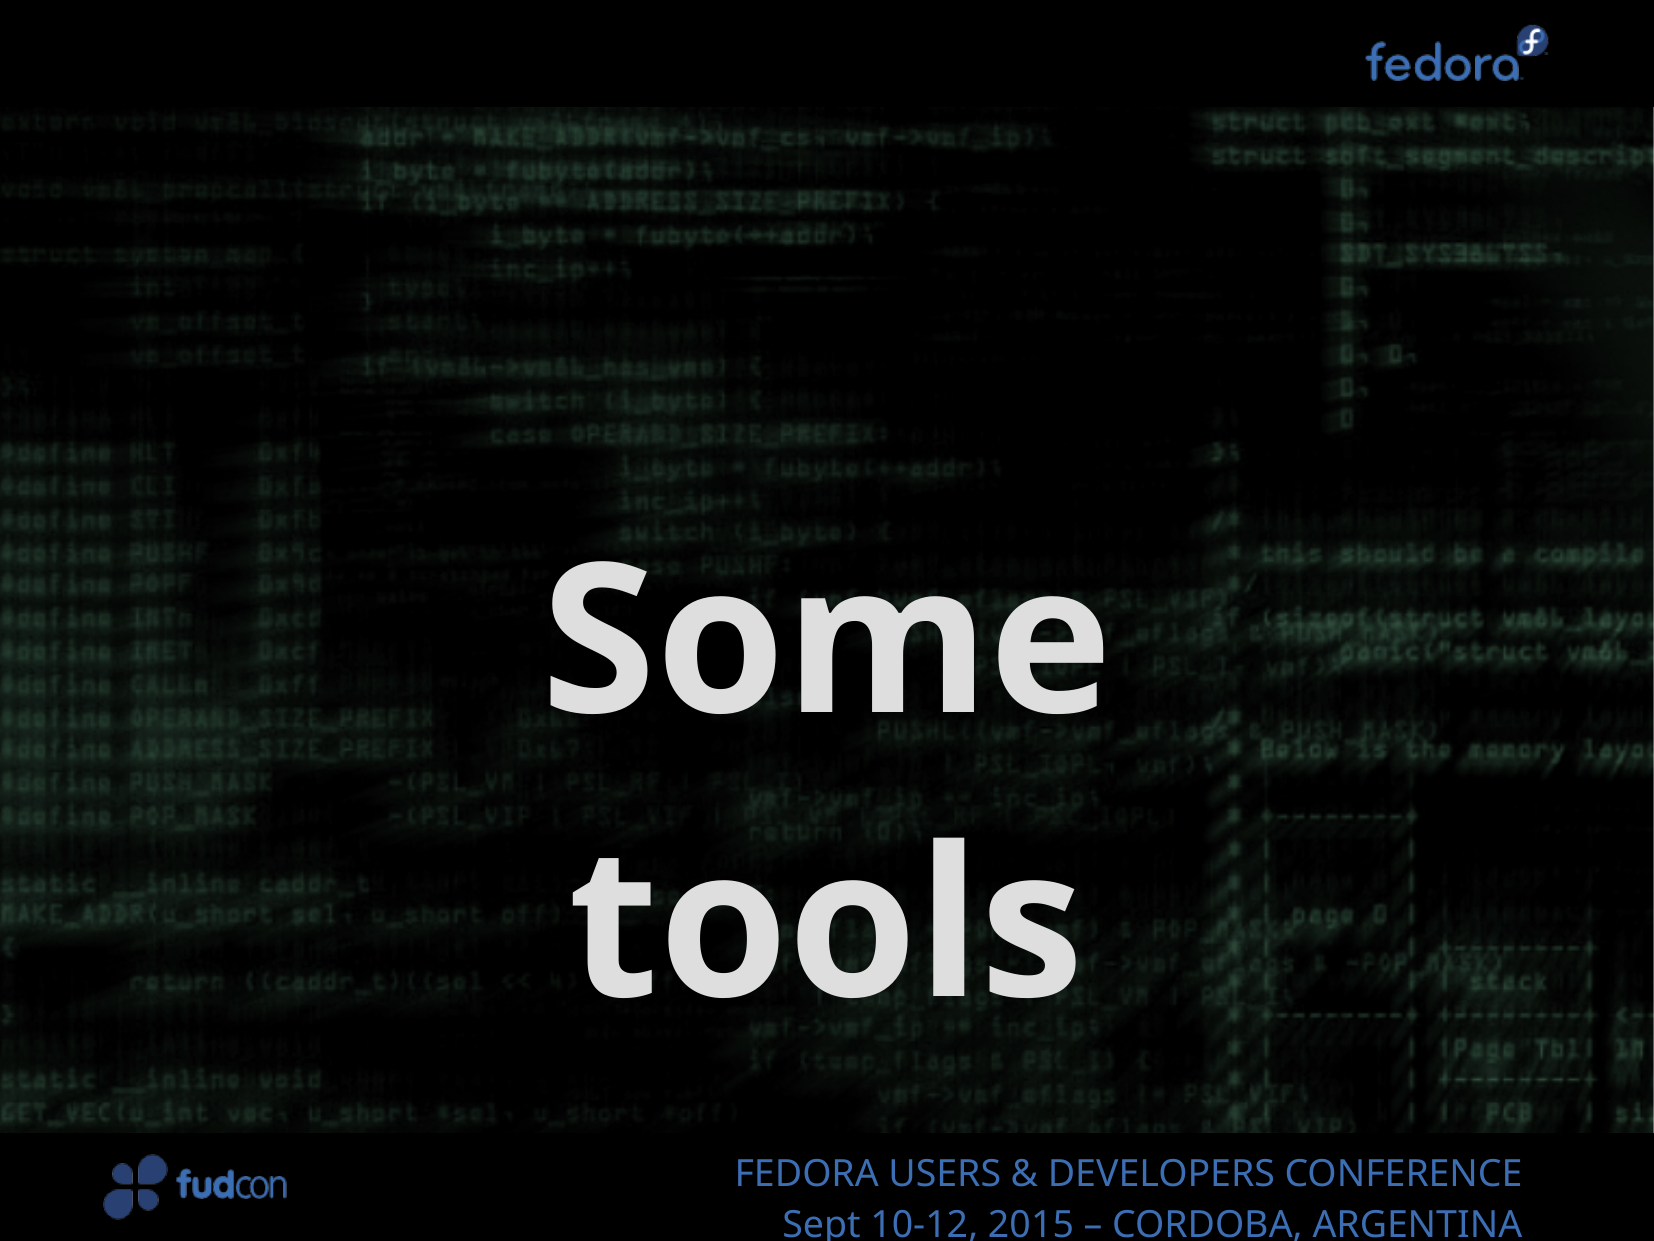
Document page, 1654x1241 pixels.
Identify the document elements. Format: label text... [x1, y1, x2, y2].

text_box Some tools [259, 482, 1395, 758]
picture [0, 0, 1654, 1241]
